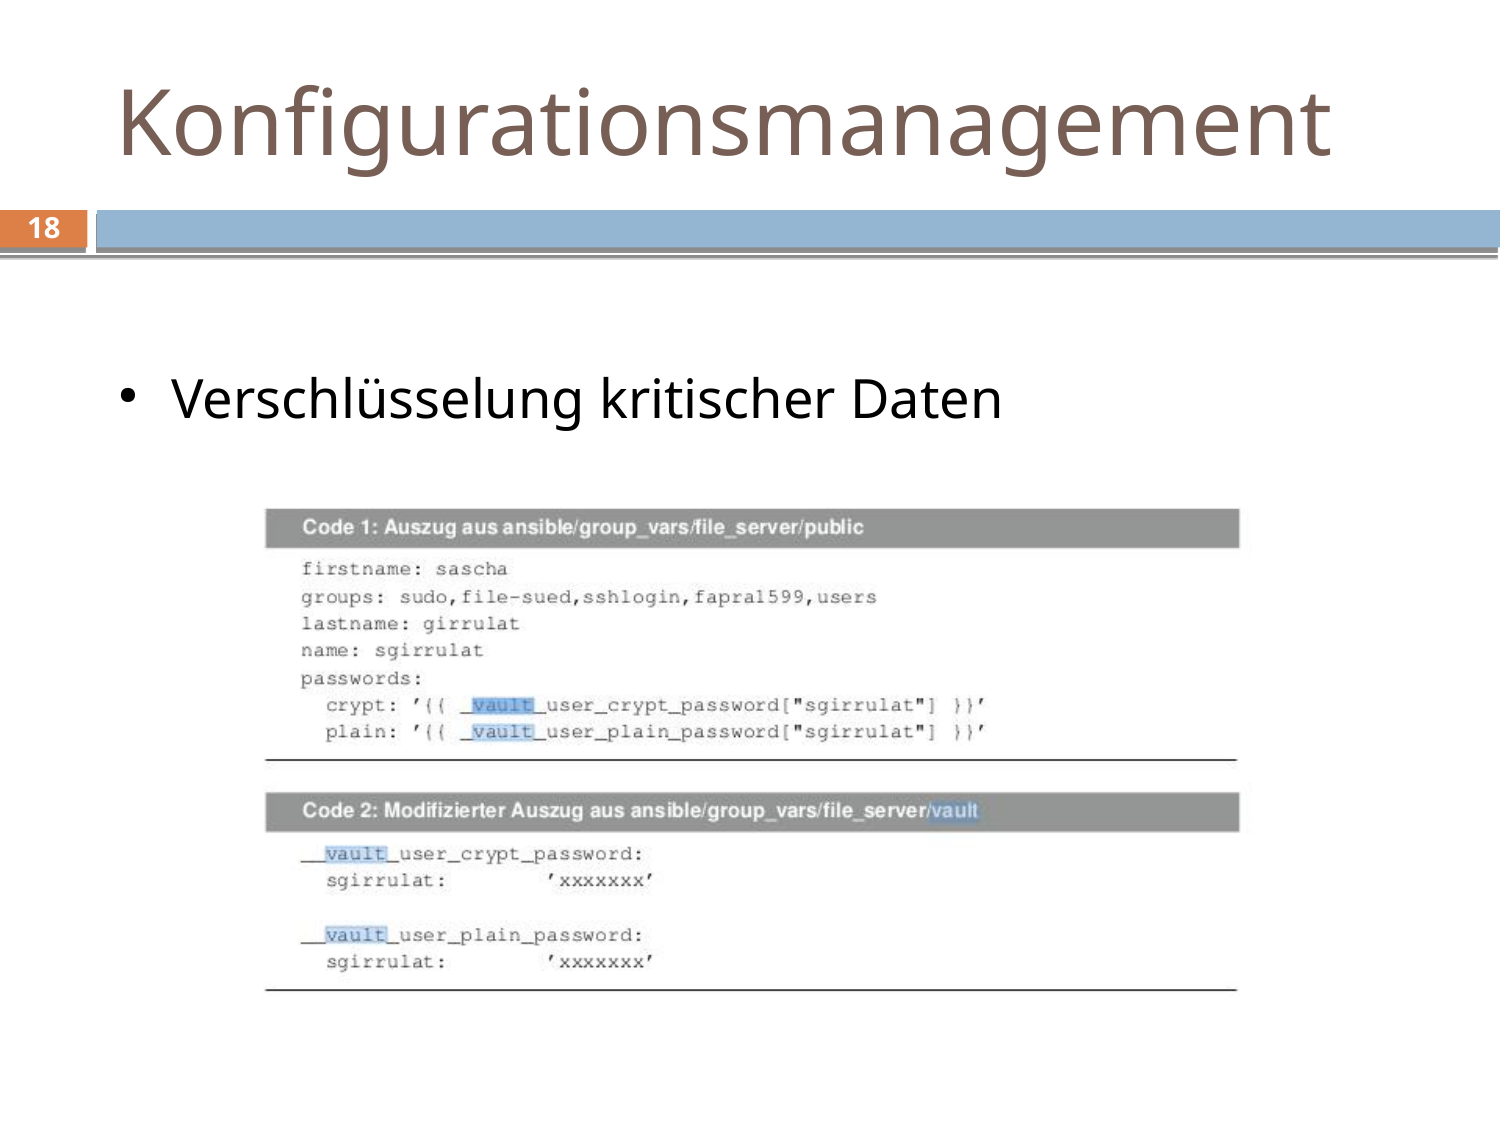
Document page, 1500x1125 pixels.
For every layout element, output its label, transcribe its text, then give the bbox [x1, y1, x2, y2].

title Konfigurationsmanagement [100, 37, 1438, 200]
list Verschlüsselung kritischer Daten [100, 262, 1438, 1000]
